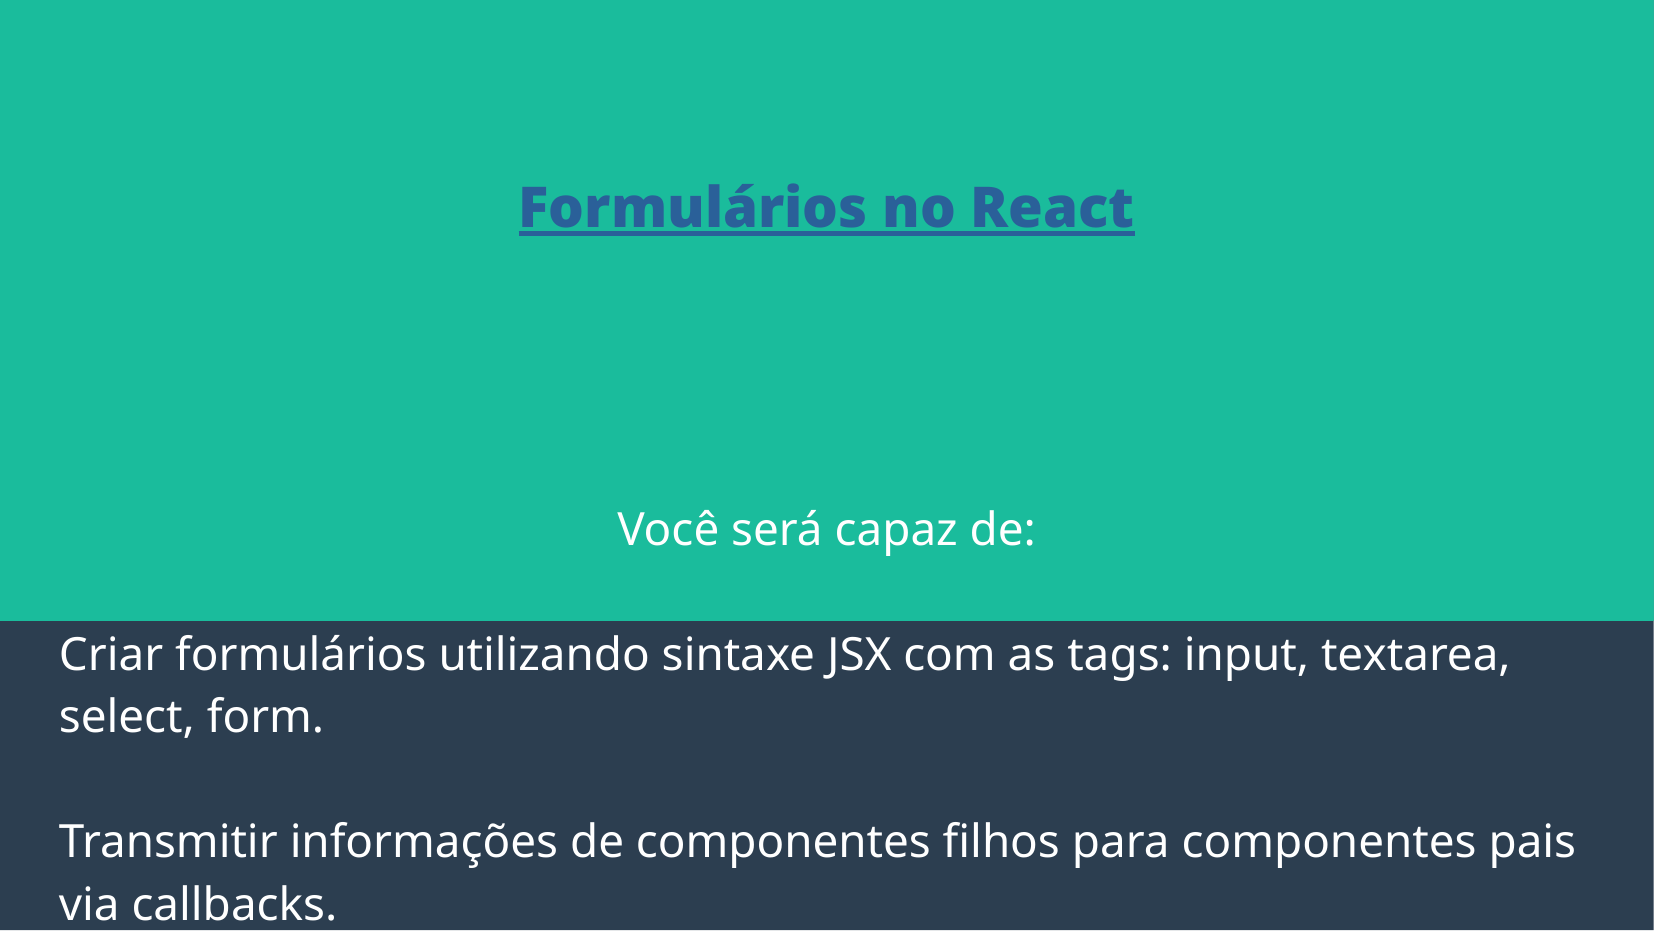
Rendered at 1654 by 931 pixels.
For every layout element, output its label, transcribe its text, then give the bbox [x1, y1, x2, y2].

title Formulários no React [59, 118, 1595, 255]
subtitle Você será capaz de: Criar formulários utilizando sintaxe JSX com as tags: input, textarea, select, form. Transmitir informações de componentes filhos para componentes pais via callbacks. [59, 533, 1595, 931]
